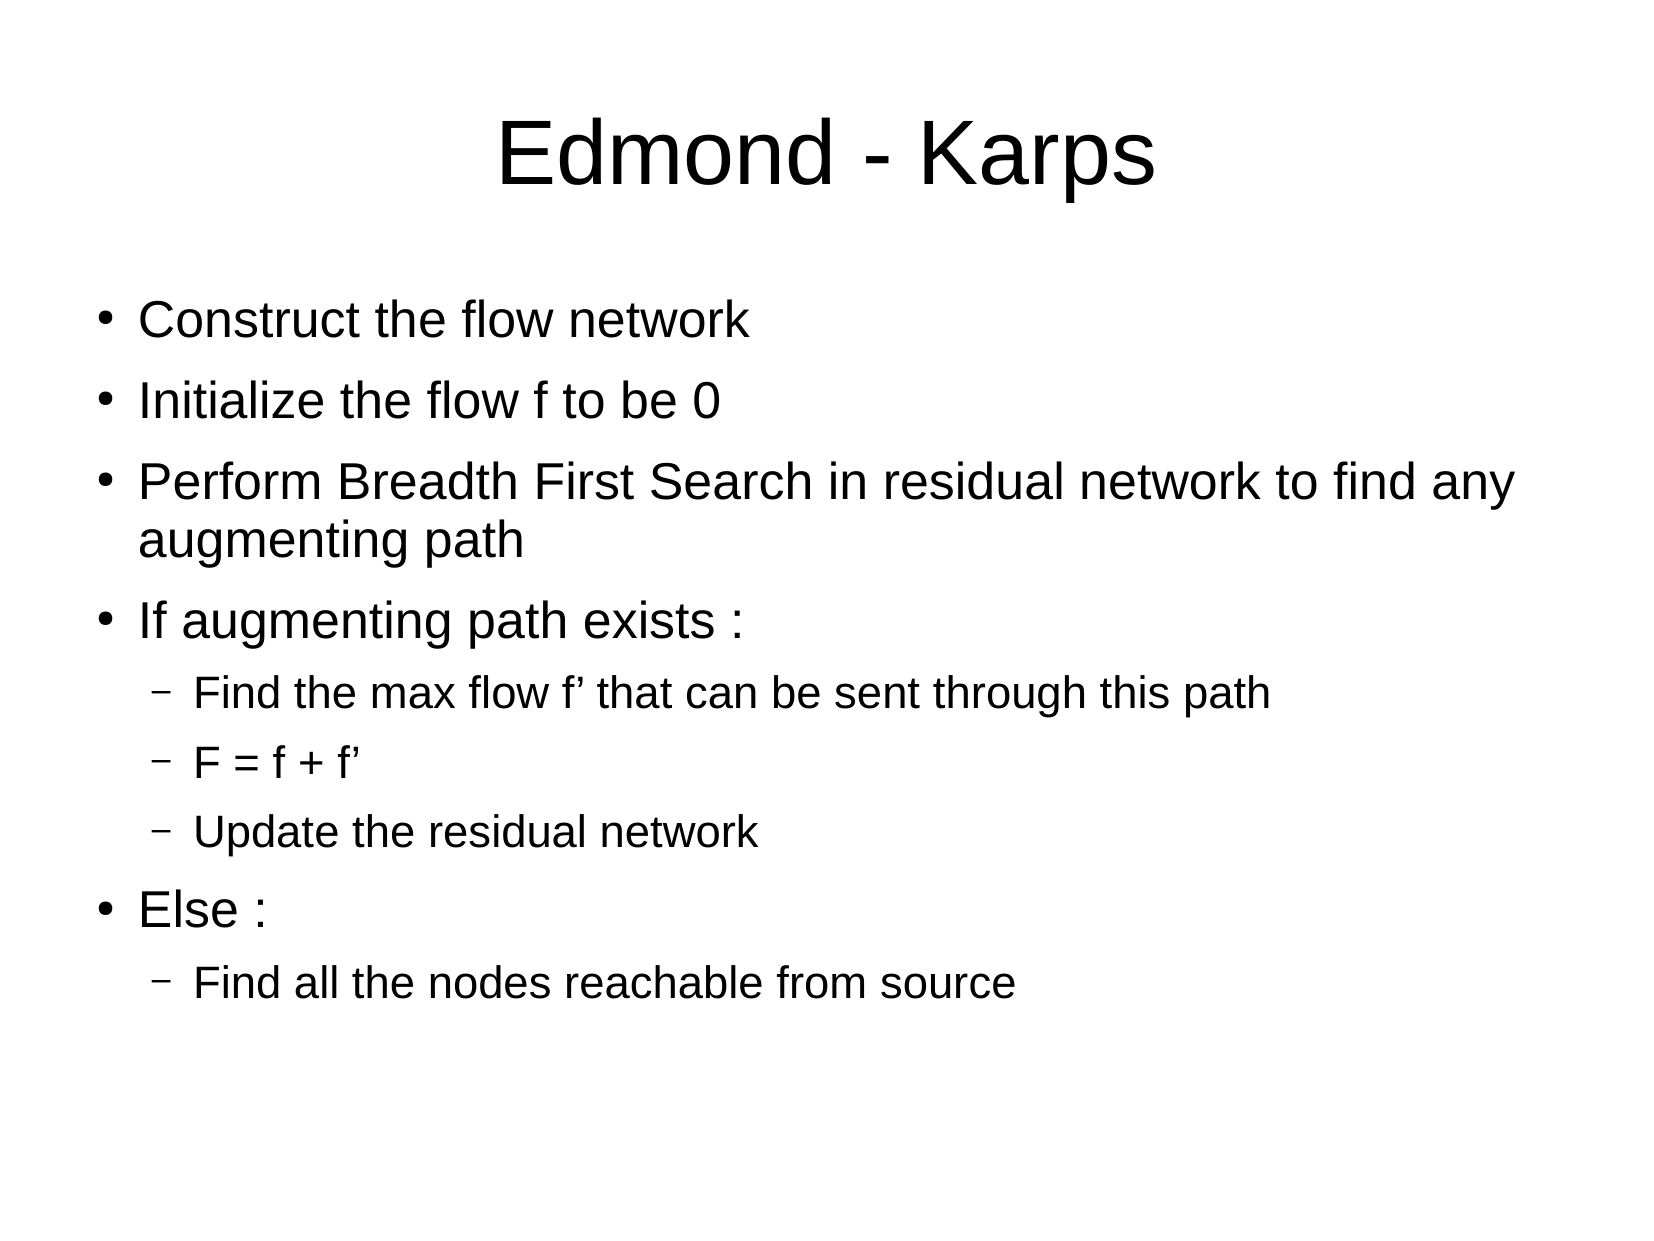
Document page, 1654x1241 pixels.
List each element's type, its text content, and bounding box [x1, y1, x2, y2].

title Edmond - Karps [82, 49, 1571, 257]
list Construct the flow network Initialize the flow f to be 0 Perform Breadth First Search in residual network to find any augmenting path If augmenting path exists : Find the max flow f’ that can be sent through this path F = f + f’ Update the residual network Else : Find all the nodes reachable from source [82, 290, 1571, 1010]
